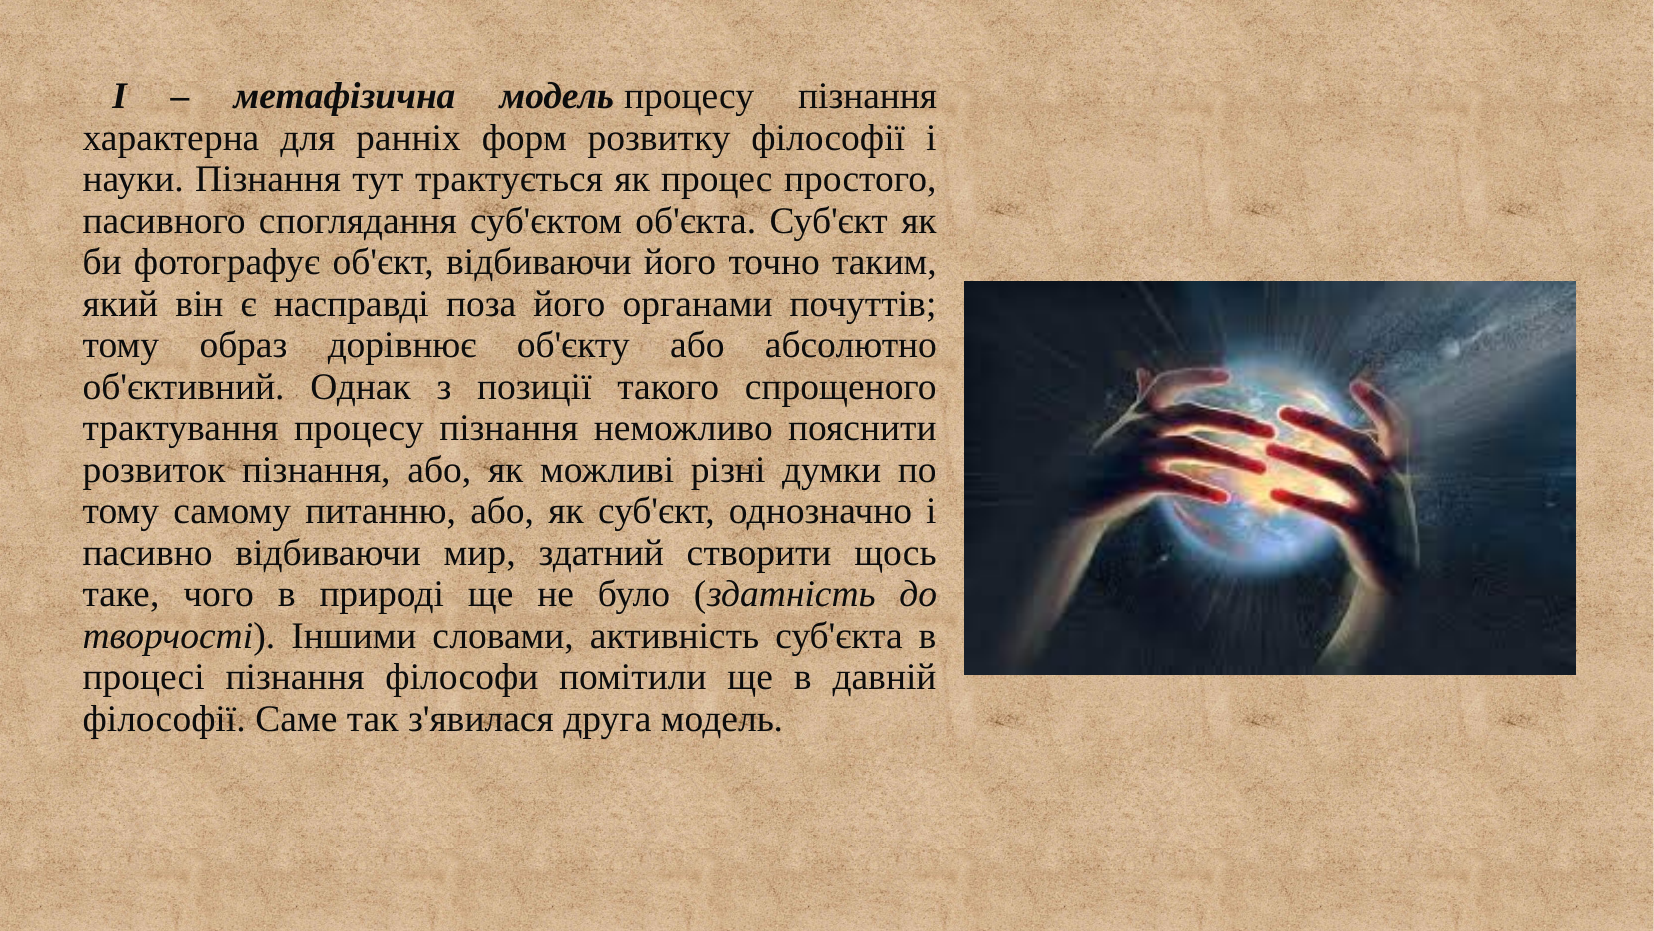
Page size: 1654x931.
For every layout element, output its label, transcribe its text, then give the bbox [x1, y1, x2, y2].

list I – метафізична модель процесу пізнання характерна для ранніх форм розвитку філософії і науки. Пізнання тут трактується як процес простого, пасивного споглядання суб'єктом об'єкта. Суб'єкт як би фотографує об'єкт, відбиваючи його точно таким, який він є насправді поза його органами почуттів; тому образ дорівнює об'єкту або абсолютно об'єктивний. Однак з позиції такого спрощеного трактування процесу пізнання неможливо пояснити розвиток пізнання, або, як можливі різні думки по тому самому питанню, або, як суб'єкт, однозначно і пасивно відбиваючи мир, здатний створити щось таке, чого в природі ще не було (здатність до творчості). Іншими словами, активність суб'єкта в процесі пізнання філософи помітили ще в давній філософії. Саме так з'явилася друга модель. [82, 75, 938, 863]
picture [0, 0, 1654, 931]
